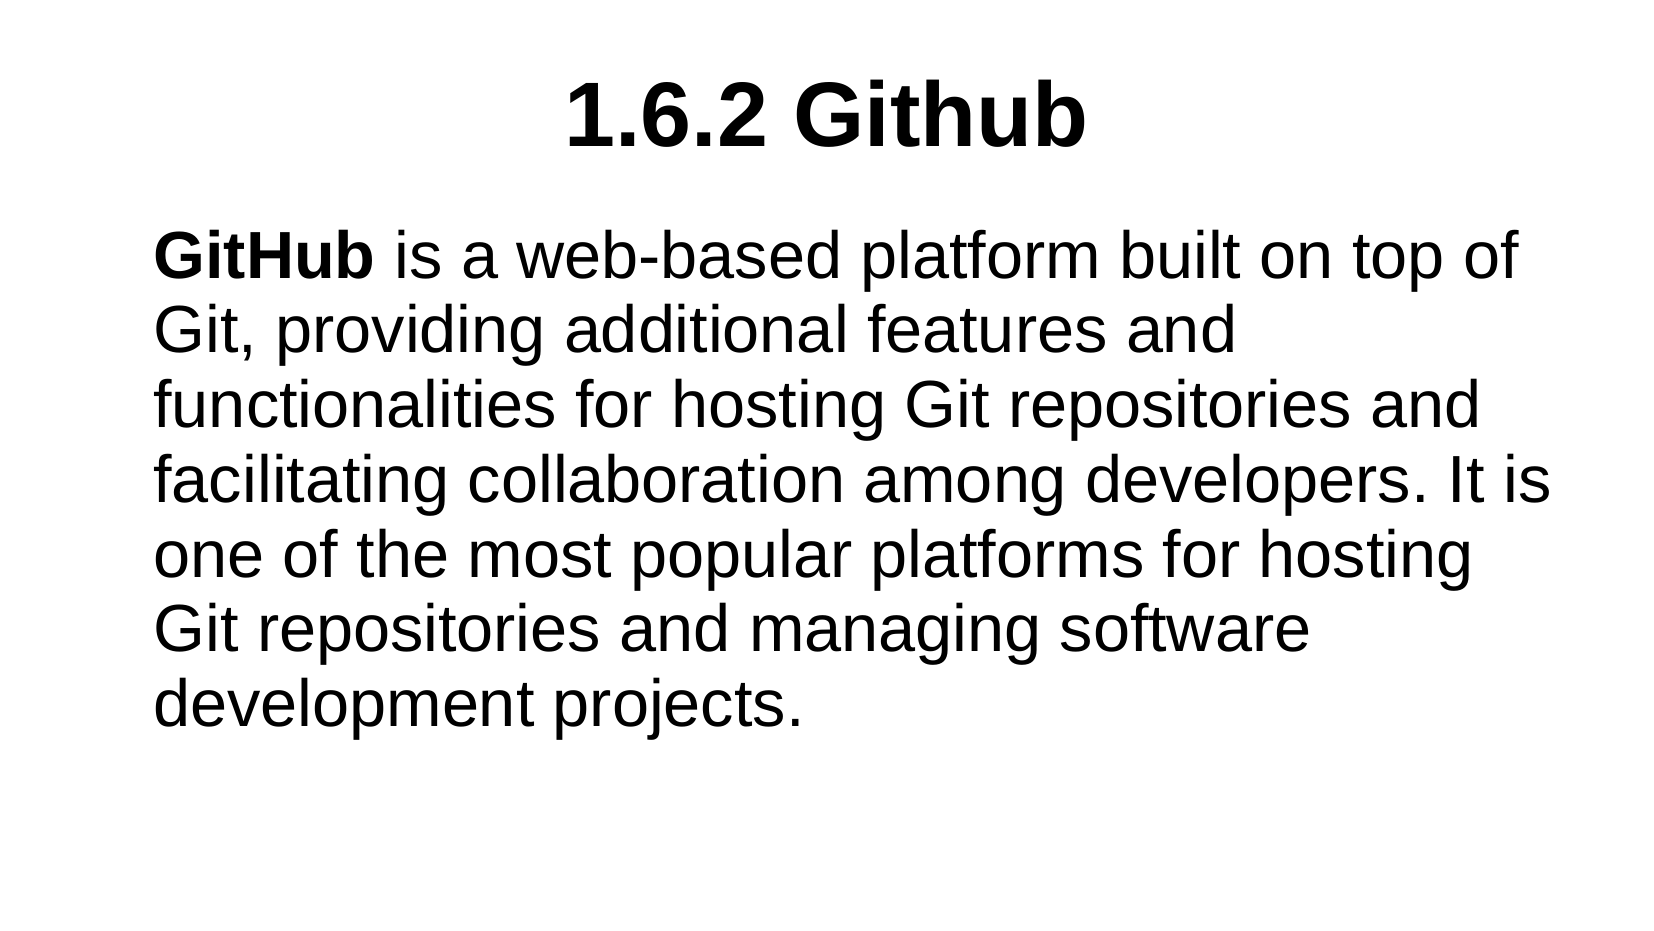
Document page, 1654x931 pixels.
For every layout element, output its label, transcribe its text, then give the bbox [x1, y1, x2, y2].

list GitHub is a web-based platform built on top of Git, providing additional features and functionalities for hosting Git repositories and facilitating collaboration among developers. It is one of the most popular platforms for hosting Git repositories and managing software development projects. [82, 217, 1571, 758]
title 1.6.2 Github [82, 37, 1571, 193]
